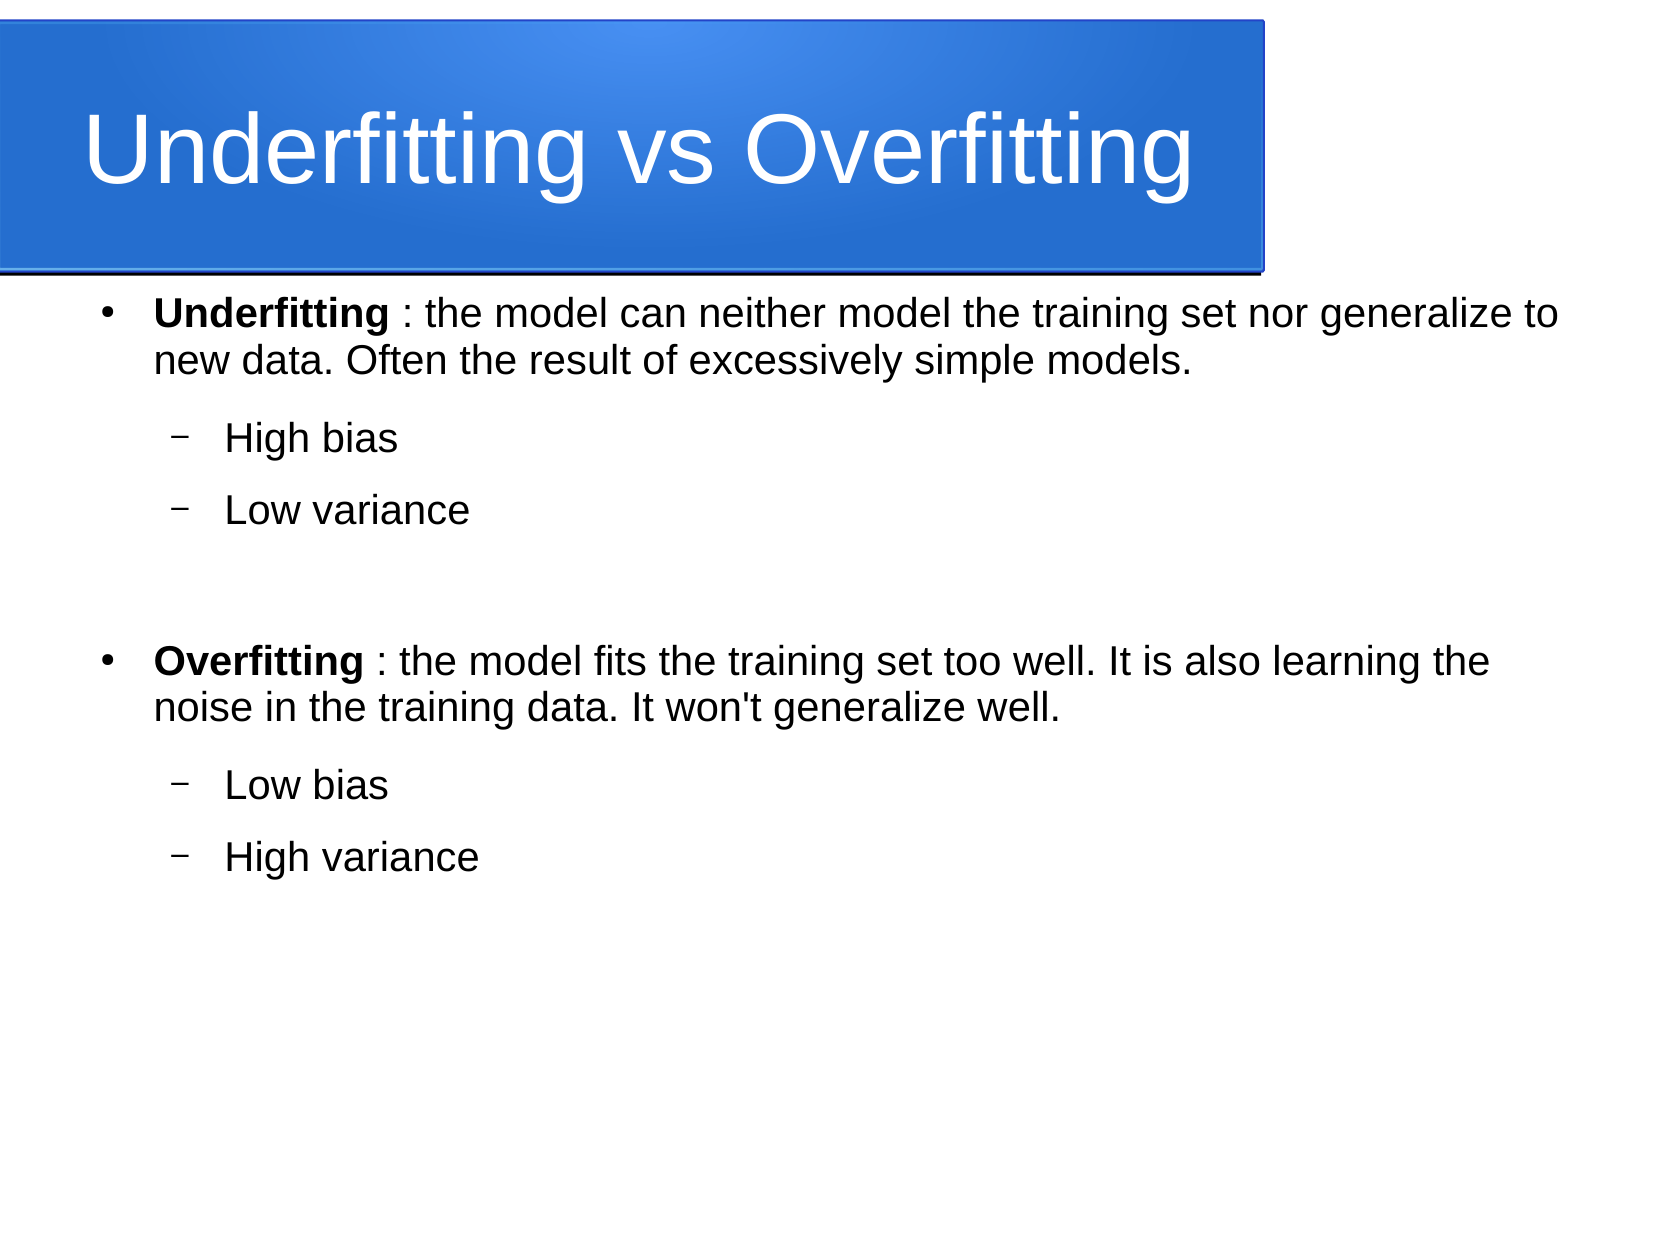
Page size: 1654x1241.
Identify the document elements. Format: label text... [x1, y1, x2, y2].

title Underfitting vs Overfitting [82, 39, 1235, 261]
list Underfitting : the model can neither model the training set nor generalize to new data. Often the result of excessively simple models. High bias Low variance Overfitting : the model fits the training set too well. It is also learning the noise in the training data. It won't generalize well. Low bias High variance [82, 290, 1571, 1010]
